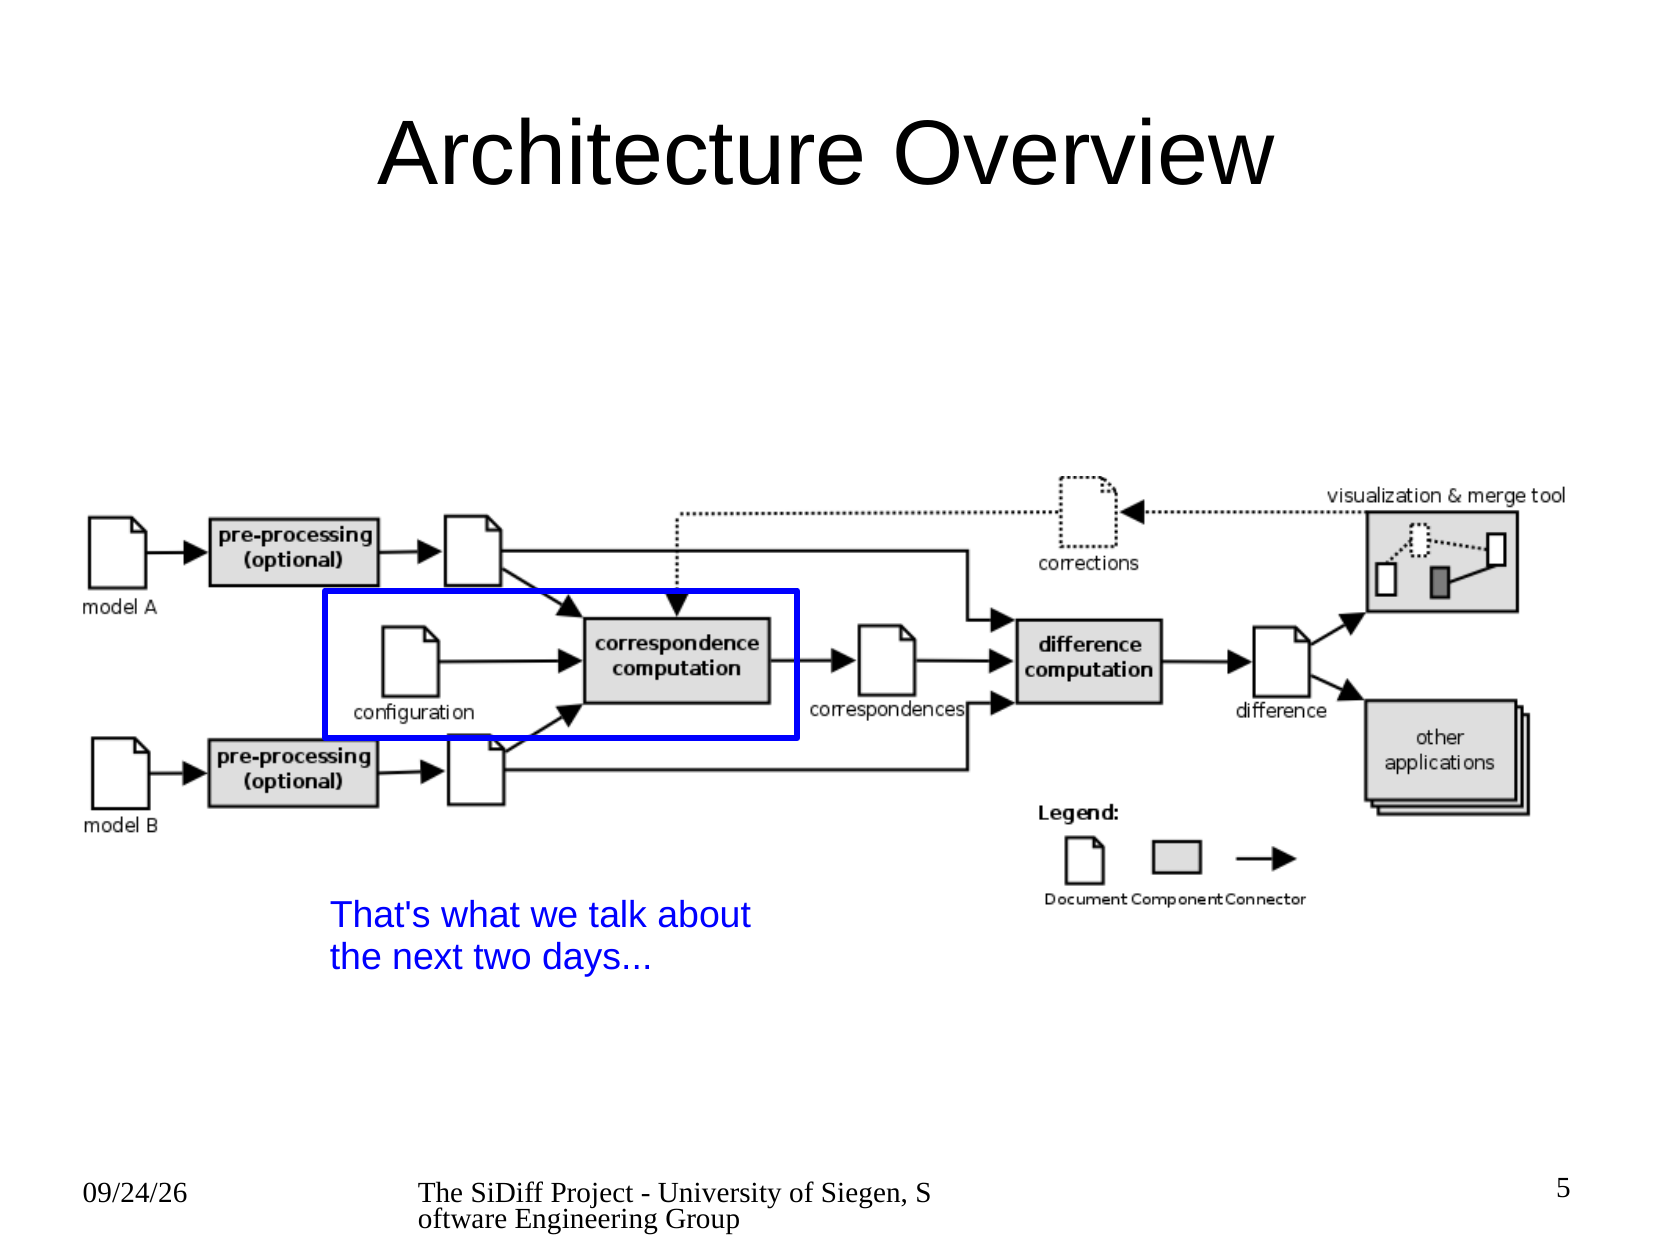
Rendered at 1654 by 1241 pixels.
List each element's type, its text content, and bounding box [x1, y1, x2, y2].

title Architecture Overview [82, 49, 1571, 257]
text_box That's what we talk about the next two days... [315, 885, 768, 985]
picture [82, 476, 1571, 922]
